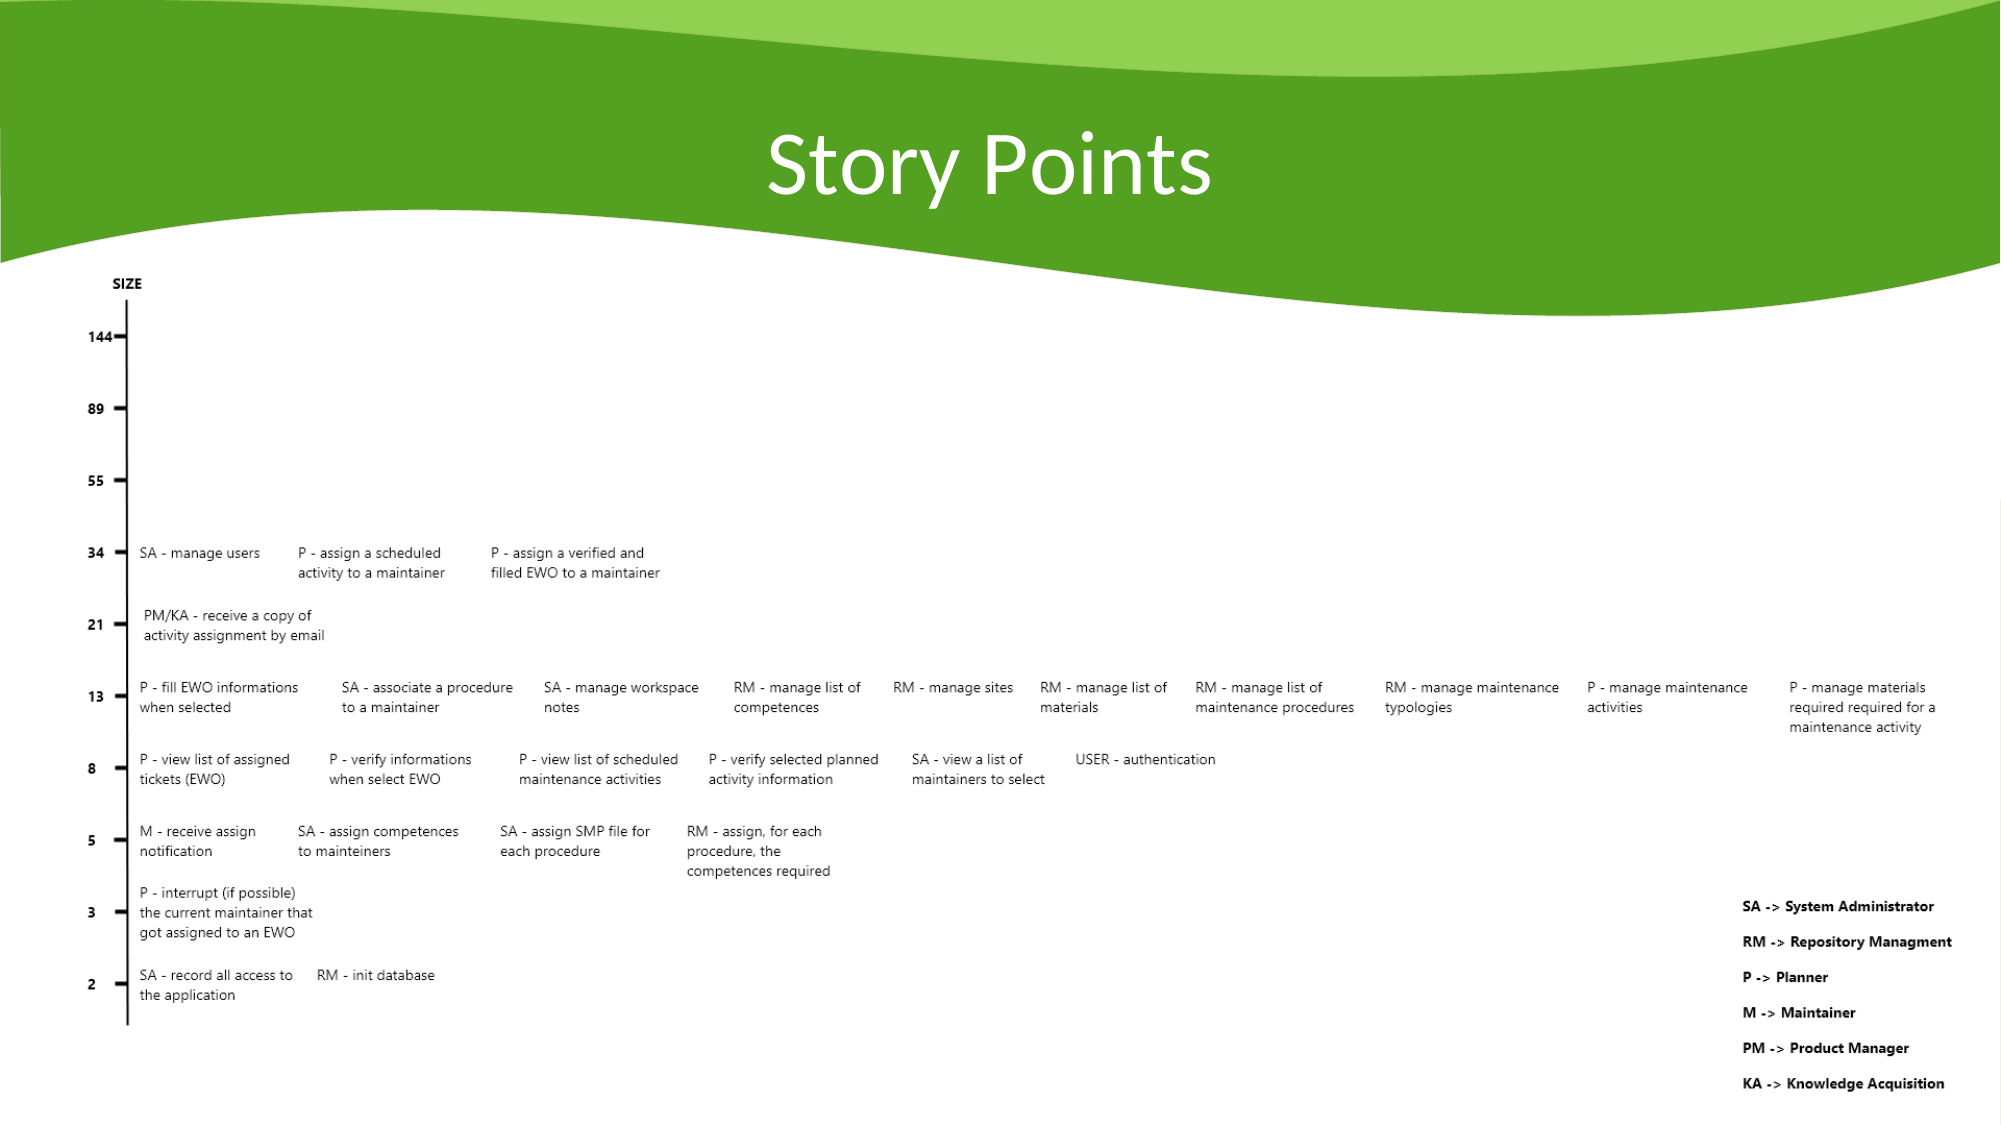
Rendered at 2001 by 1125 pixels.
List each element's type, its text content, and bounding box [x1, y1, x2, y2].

text_box Story Points [0, 0, 2000, 316]
picture [0, 210, 2000, 1125]
text_box [204, 0, 1998, 76]
